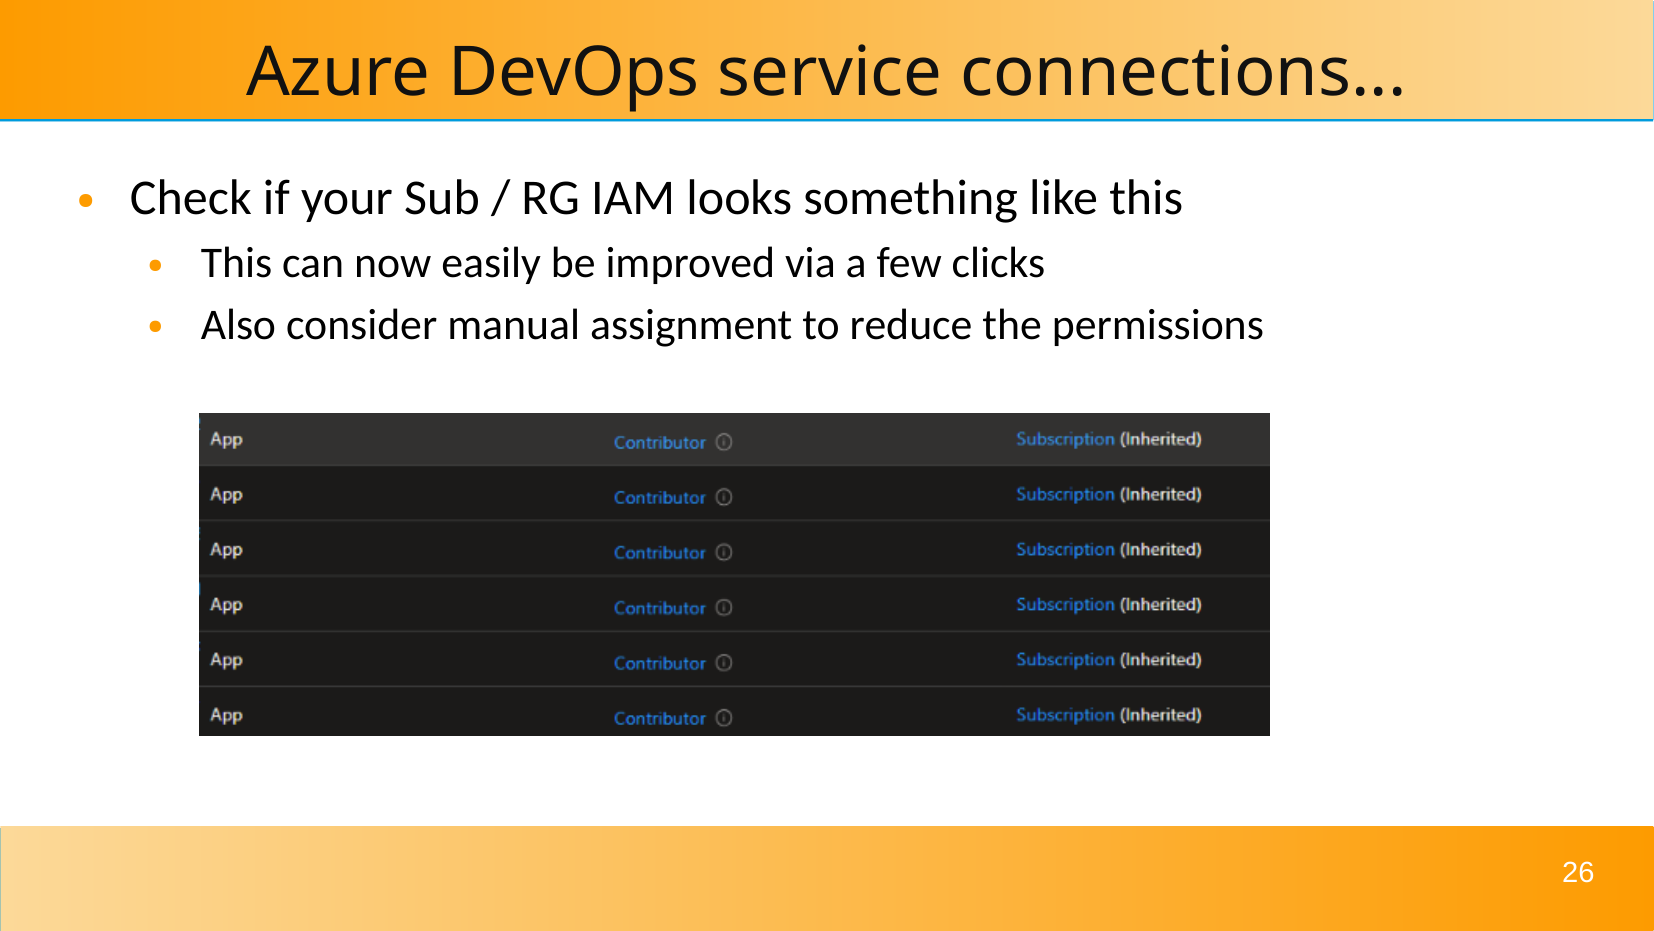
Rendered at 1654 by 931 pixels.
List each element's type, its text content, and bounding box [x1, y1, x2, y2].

list Check if your Sub / RG IAM looks something like this This can now easily be improved via a few clicks Also consider manual assignment to reduce the permissions [59, 177, 1595, 768]
title Azure DevOps service connections... [59, 26, 1595, 111]
picture [199, 413, 1270, 736]
title Networking [1101, 827, 1105, 930]
